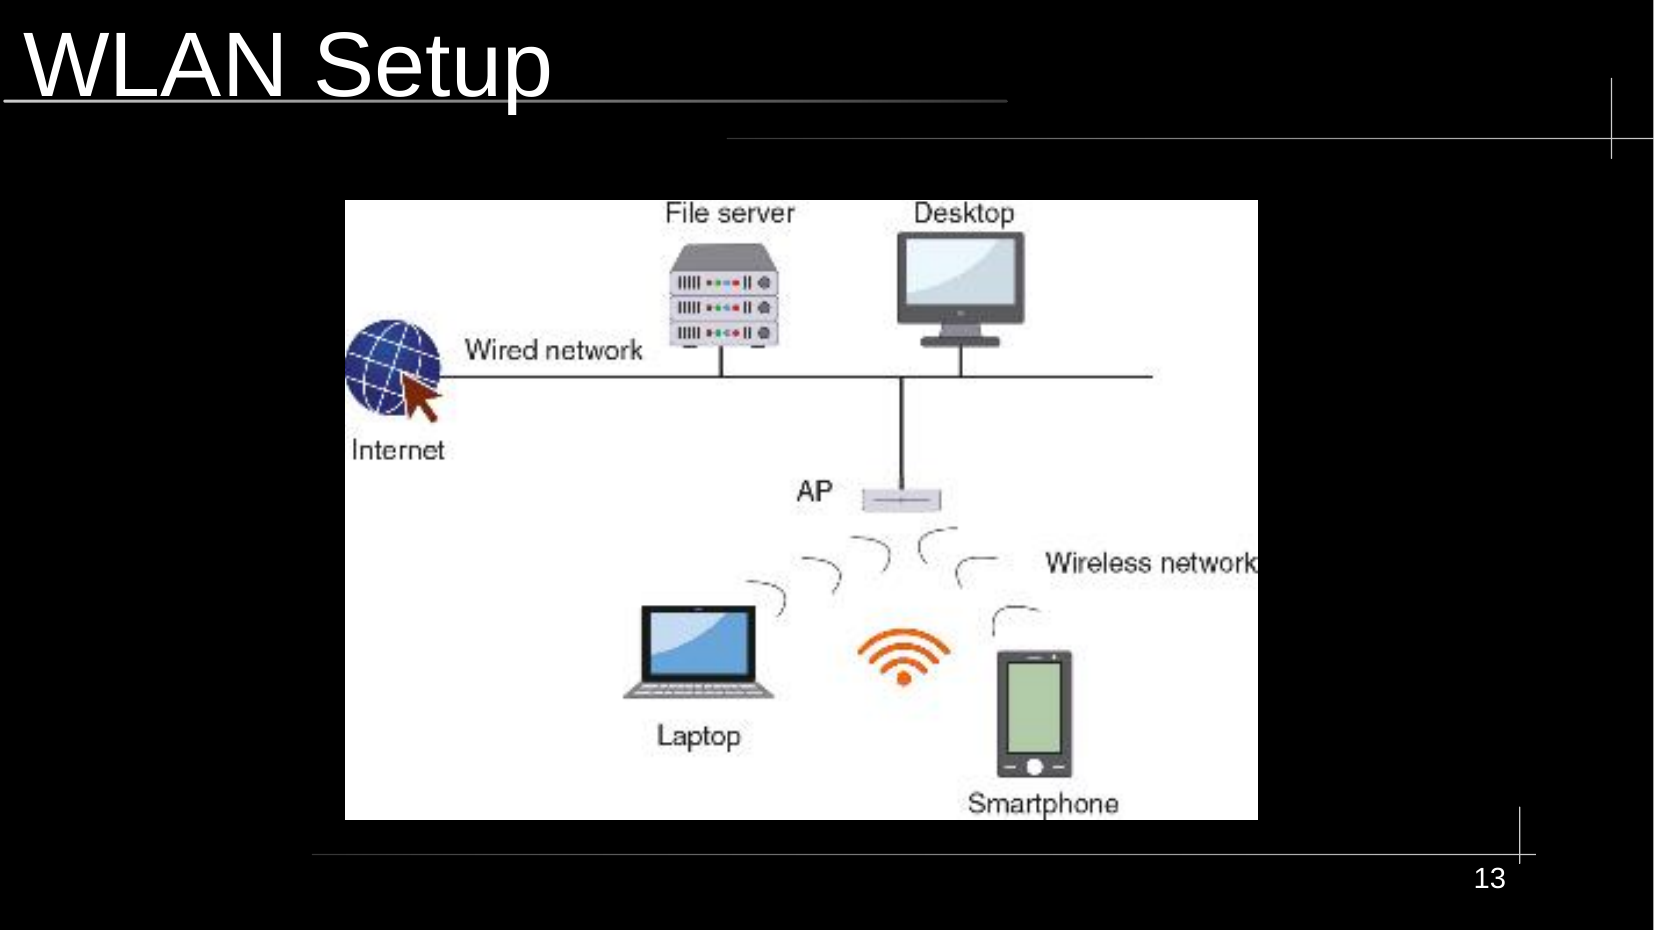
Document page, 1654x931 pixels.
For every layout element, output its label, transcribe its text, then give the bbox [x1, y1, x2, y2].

title WLAN Setup [23, 11, 1589, 119]
picture [345, 200, 1258, 820]
